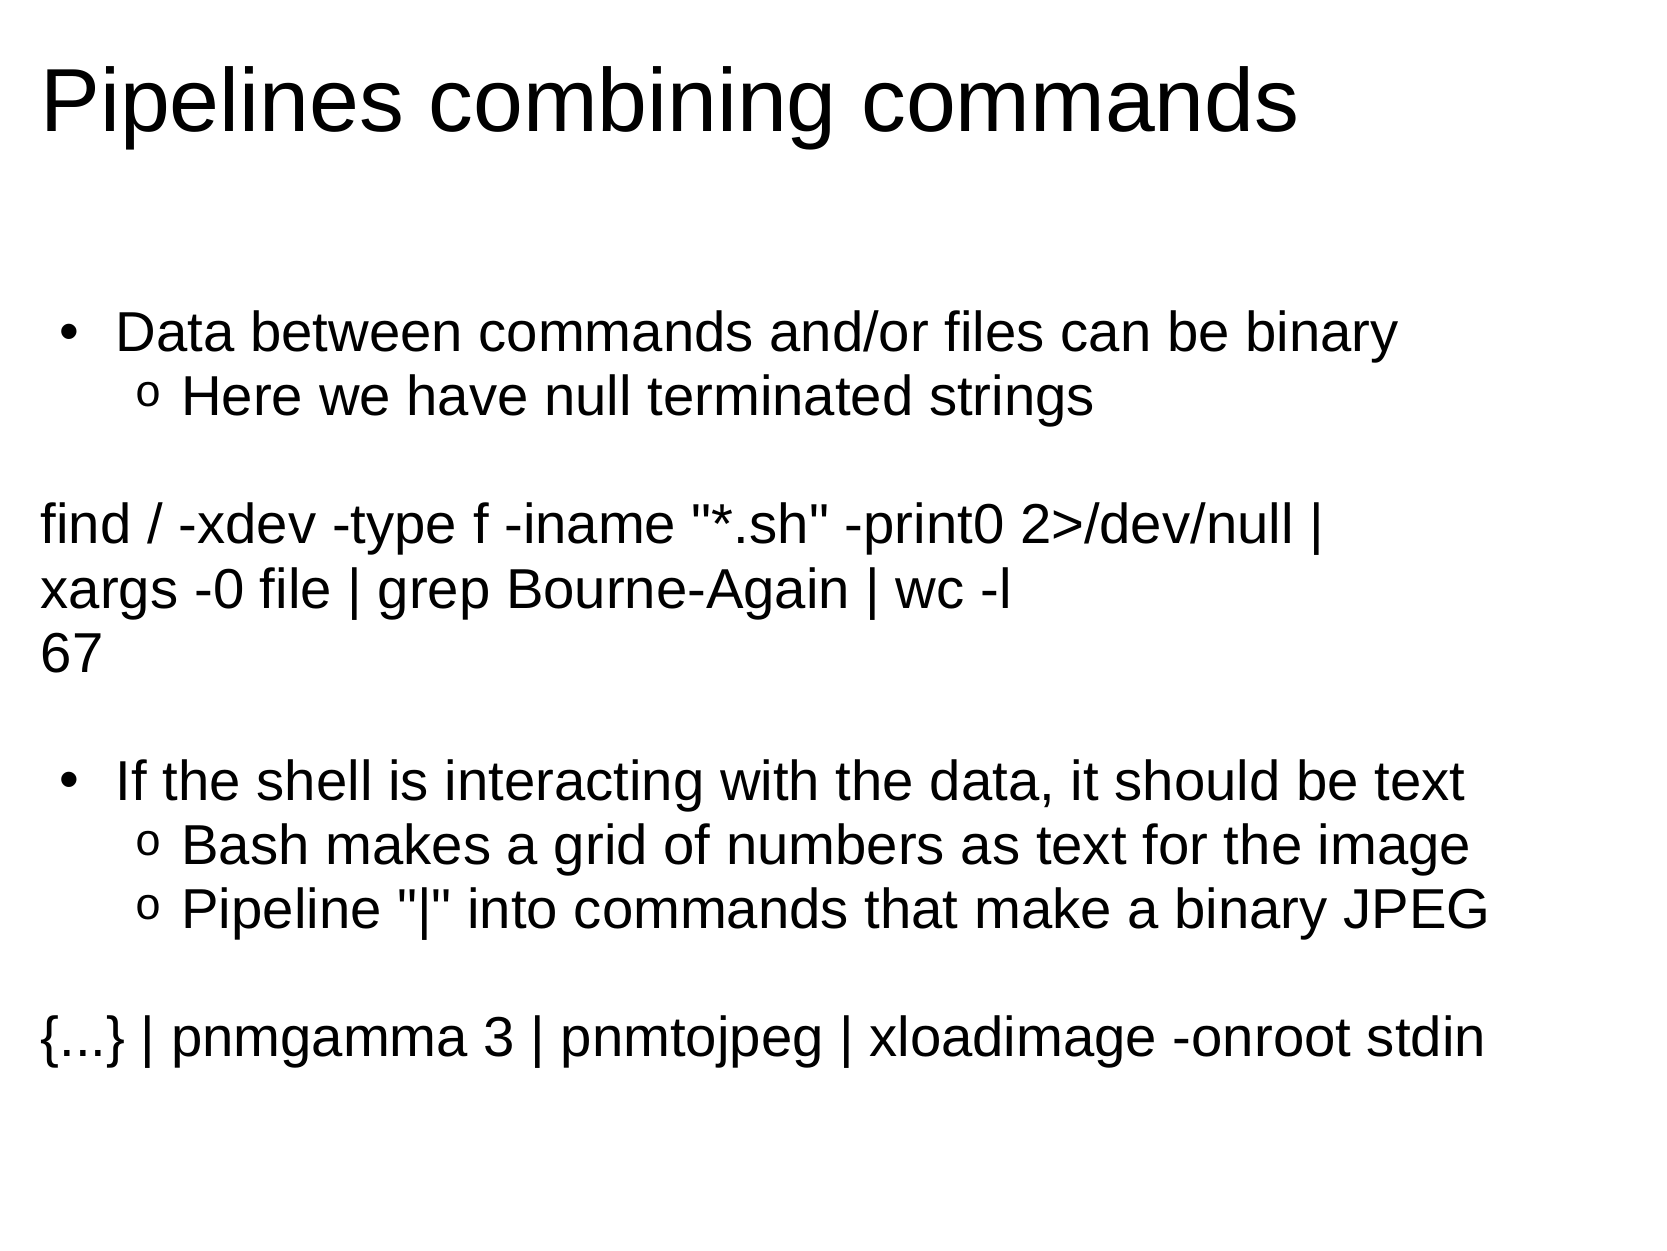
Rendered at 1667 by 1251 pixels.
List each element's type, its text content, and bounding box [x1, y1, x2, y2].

title Pipelines combining commands [40, 50, 1627, 201]
list Data between commands and/or files can be binary Here we have null terminated strings find / -xdev -type f -iname "*.sh" -print0 2>/dev/null | xargs -0 file | grep Bourne-Again | wc -l 67 If the shell is interacting with the data, it should be text Bash makes a grid of numbers as text for the image Pipeline "|" into commands that make a binary JPEG {...} | pnmgamma 3 | pnmtojpeg | xloadimage -onroot stdin [40, 300, 1626, 1238]
